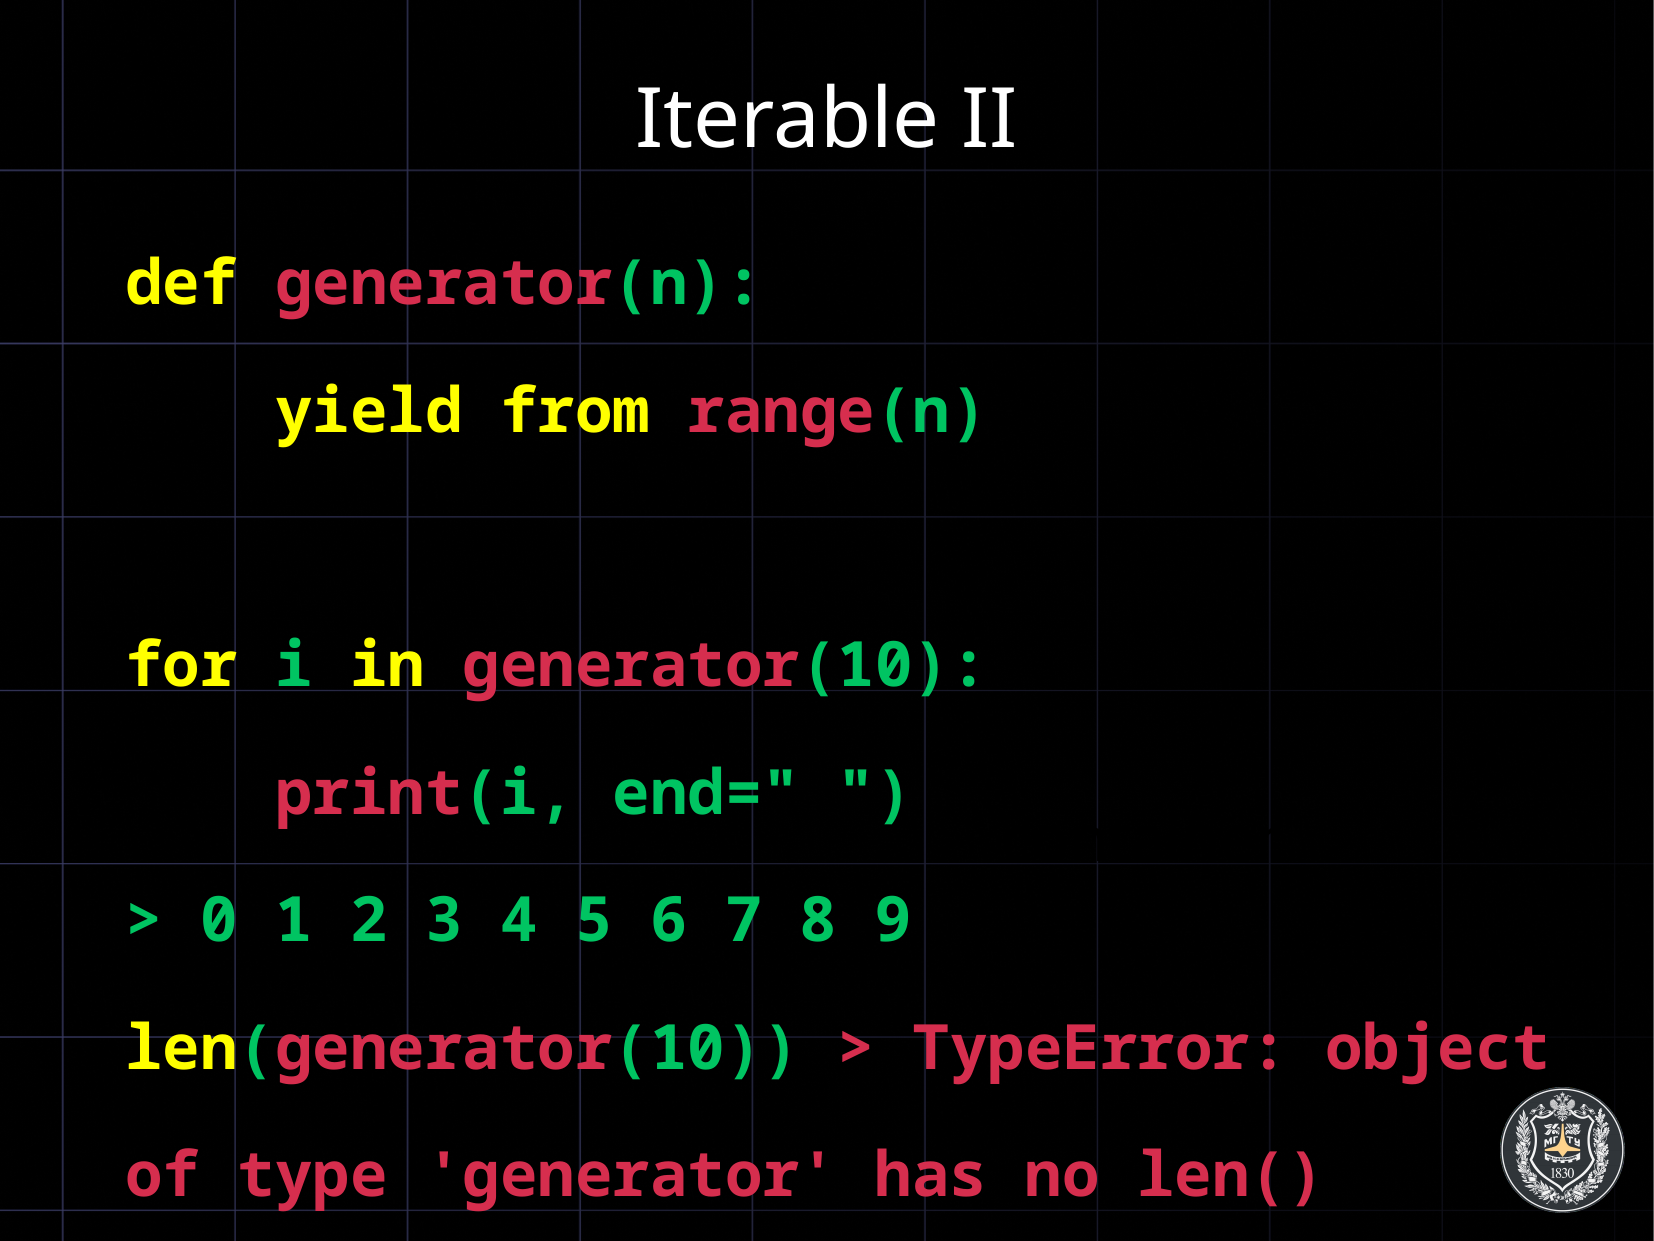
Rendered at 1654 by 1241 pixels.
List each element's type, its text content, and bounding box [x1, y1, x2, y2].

picture [0, 0, 1654, 1241]
text_box def generator(n): yield from range(n) for i in generator(10): print(i, end=" ") > 0 1 2 3 4 5 6 7 8 9 len(generator(10)) > TypeError: object of type 'generator' has no len() g = generator(10) print(0 in g) > True print(0 in g) > False [75, 187, 1576, 1234]
title Iterable II [82, 37, 1571, 187]
